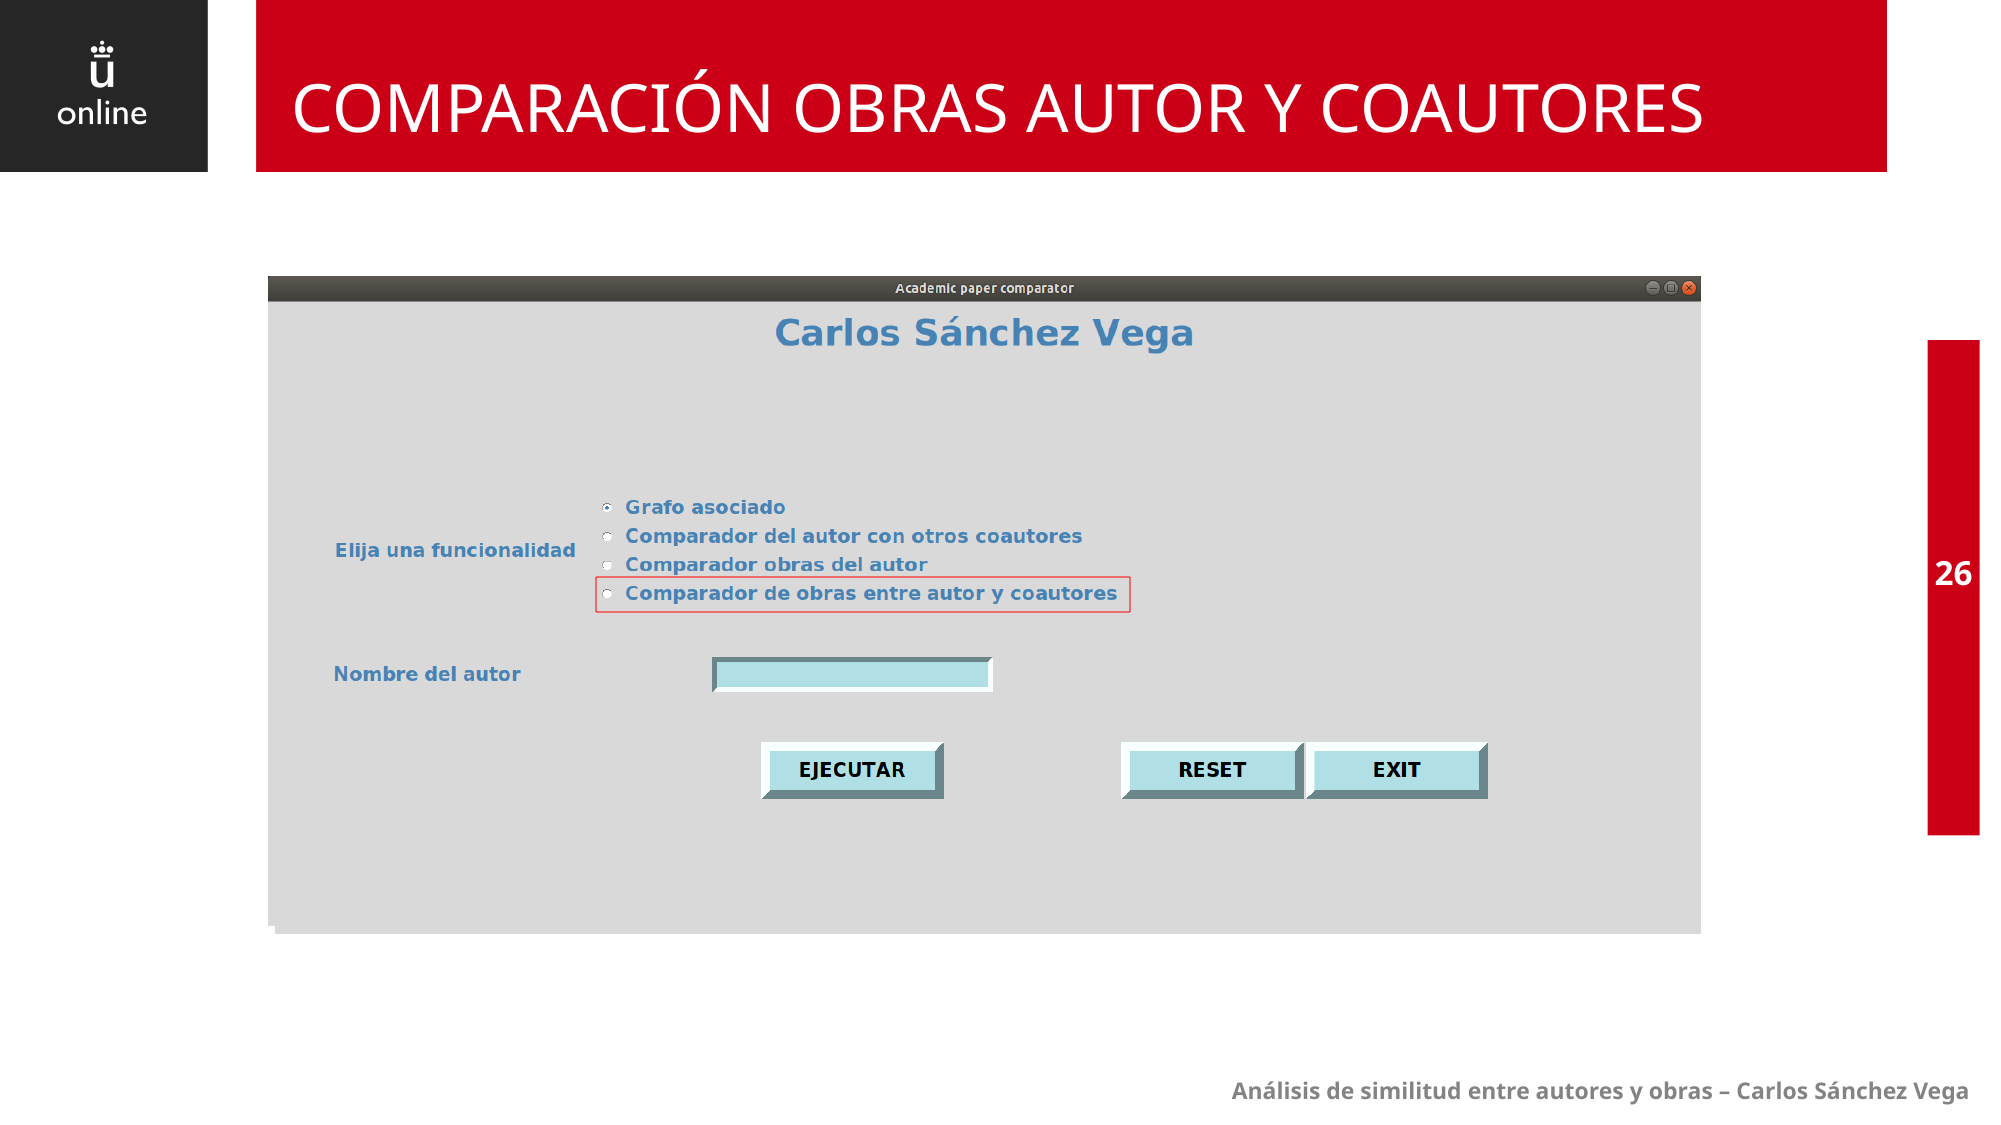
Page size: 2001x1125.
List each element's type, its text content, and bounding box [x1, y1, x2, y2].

picture [40, 26, 164, 150]
footer Análisis de similitud entre autores y obras – Carlos Sánchez Vega [671, 1060, 1986, 1121]
slide_number <número> [1898, 544, 2000, 605]
title COMPARACIÓN OBRAS AUTOR Y COAUTORES [276, 20, 1831, 154]
picture [268, 276, 1701, 934]
